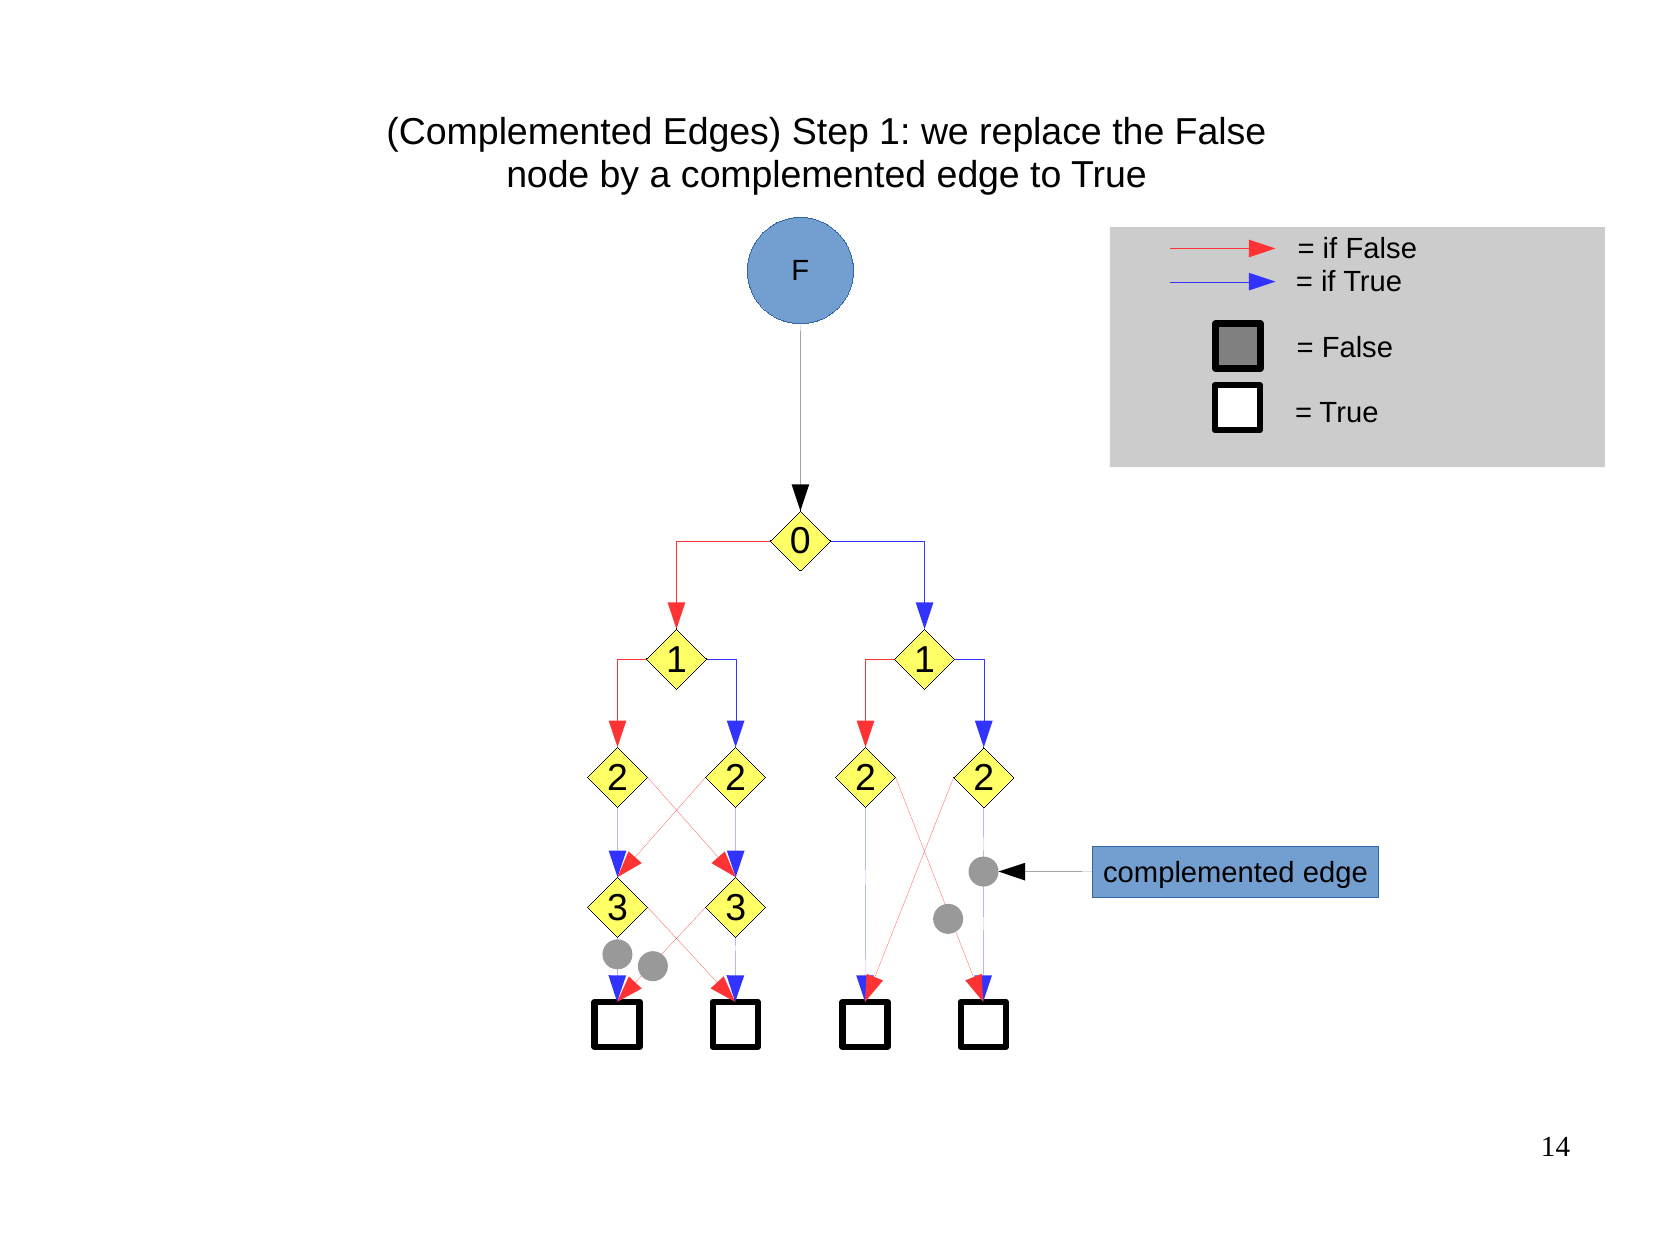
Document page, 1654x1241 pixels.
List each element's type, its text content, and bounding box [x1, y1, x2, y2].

text_box 0 [770, 510, 831, 571]
text_box F [747, 217, 854, 324]
text_box 3 [705, 877, 766, 938]
text_box [594, 1001, 640, 1047]
text_box 2 [705, 747, 766, 808]
text_box [933, 903, 964, 934]
text_box [1215, 385, 1261, 431]
text_box [960, 1001, 1006, 1047]
text_box 1 [894, 629, 955, 690]
text_box complemented edge [1092, 846, 1379, 898]
text_box [602, 939, 633, 970]
text_box [968, 856, 999, 887]
text_box [637, 951, 668, 982]
text_box 2 [954, 747, 1014, 808]
text_box 2 [835, 747, 896, 808]
title (Complemented Edges) Step 1: we replace the False node by a complemented edge to True [82, 49, 1571, 257]
text_box 2 [587, 747, 648, 808]
text_box [842, 1001, 888, 1047]
text_box [1215, 323, 1261, 369]
text_box = if False = if True = False = True [1109, 227, 1605, 468]
text_box 1 [646, 628, 707, 690]
text_box [712, 1001, 758, 1047]
text_box 3 [587, 877, 648, 938]
